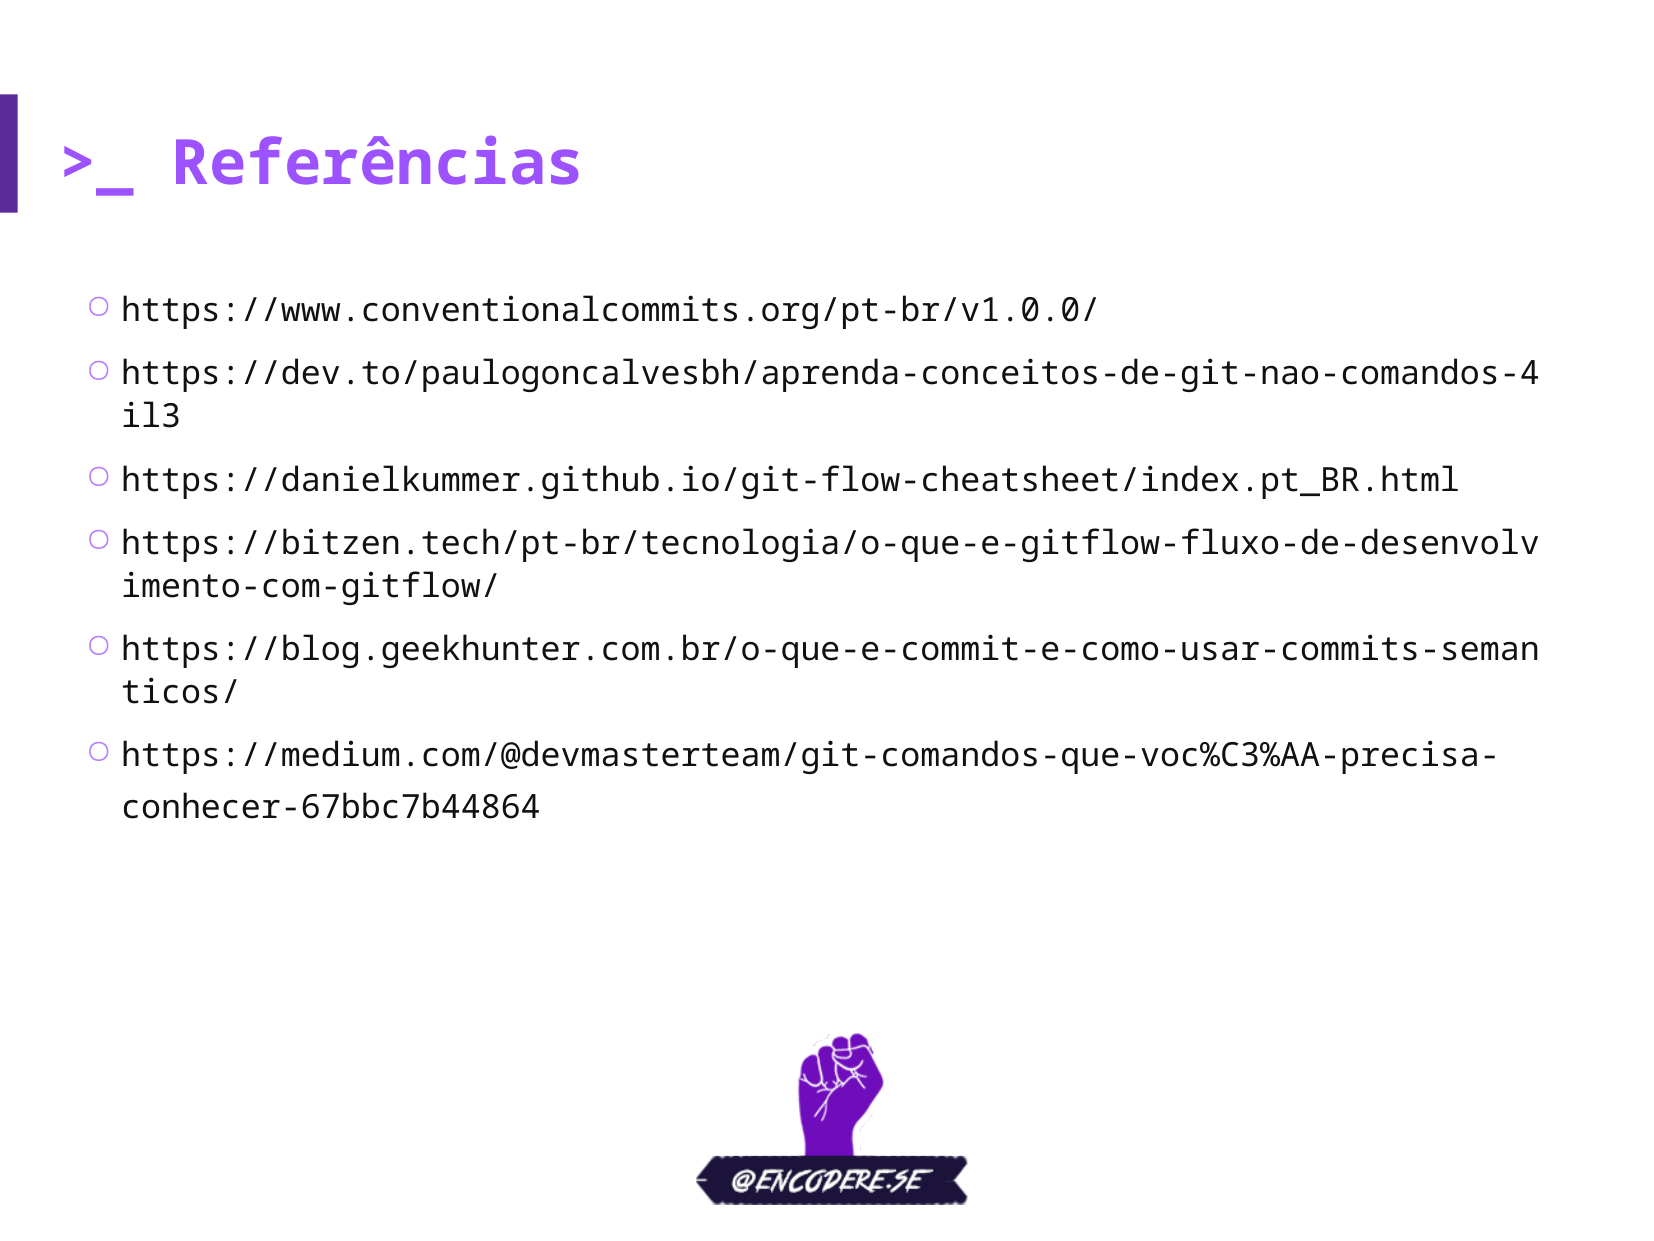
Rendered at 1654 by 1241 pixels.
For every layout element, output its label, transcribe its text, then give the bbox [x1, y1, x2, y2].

text_box https://www.conventionalcommits.org/pt-br/v1.0.0/ https://dev.to/paulogoncalvesbh/aprenda-conceitos-de-git-nao-comandos-4il3 https://danielkummer.github.io/git-flow-cheatsheet/index.pt_BR.html https://bitzen.tech/pt-br/tecnologia/o-que-e-gitflow-fluxo-de-desenvolvimento-com-gitflow/ https://blog.geekhunter.com.br/o-que-e-commit-e-como-usar-commits-semanticos/ https://medium.com/@devmasterteam/git-comandos-que-voc%C3%AA-precisa-conhecer-67bbc7b44864 [70, 271, 1571, 1036]
text_box [0, 94, 18, 213]
title >_ Referências [59, 118, 1489, 213]
picture [696, 1036, 969, 1205]
